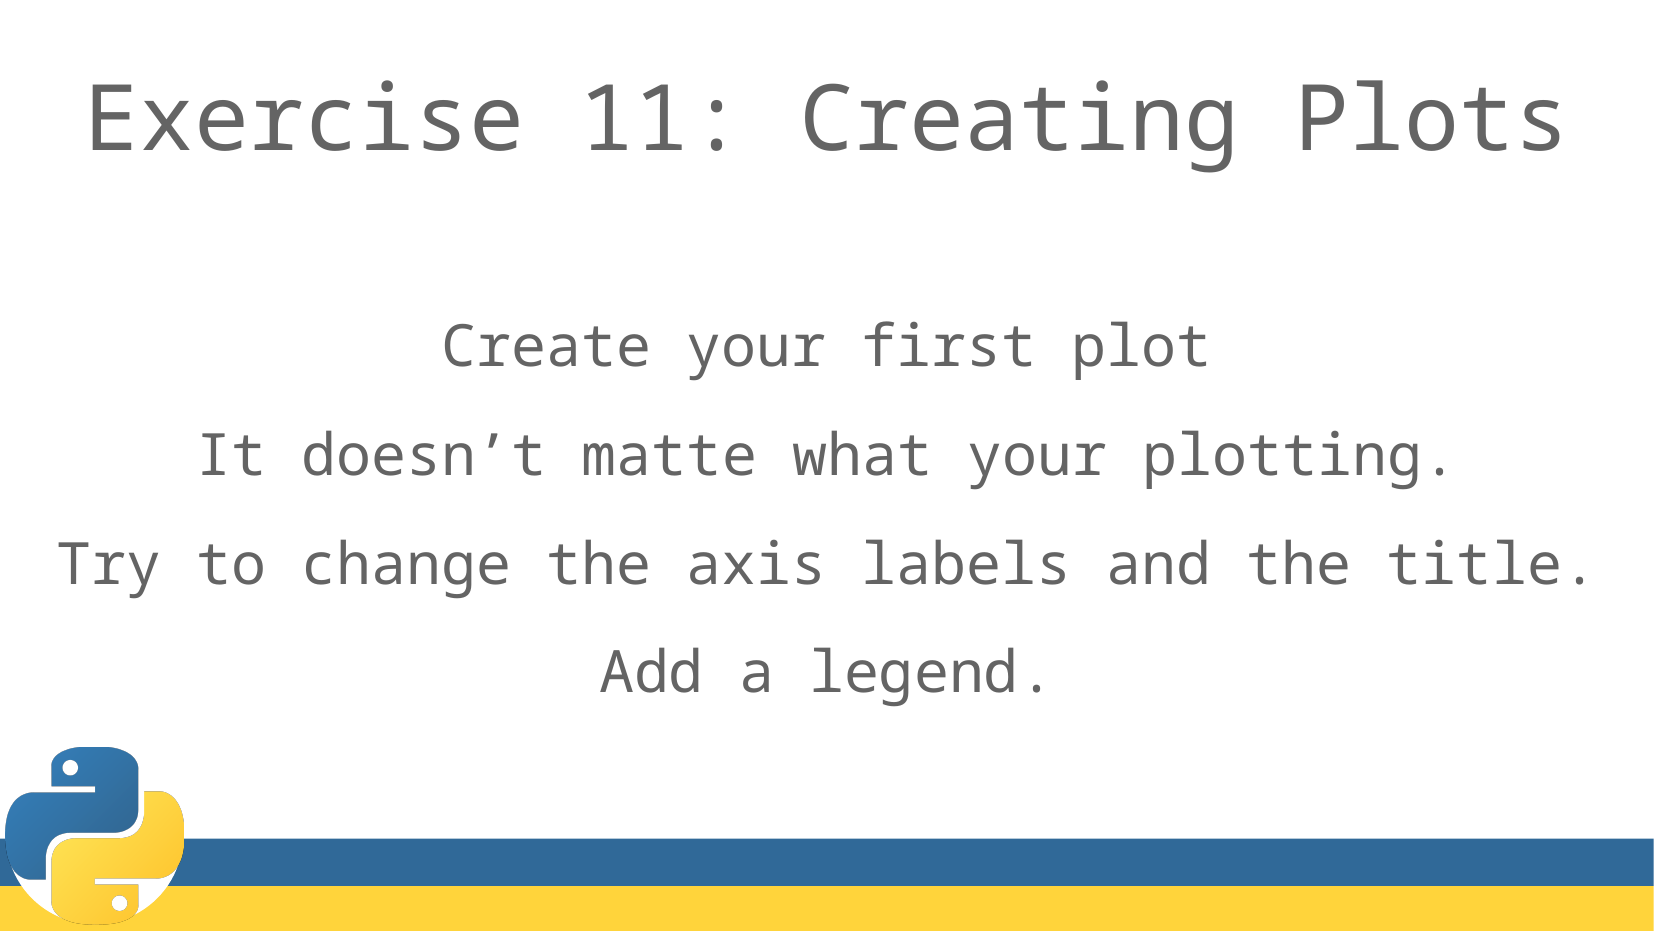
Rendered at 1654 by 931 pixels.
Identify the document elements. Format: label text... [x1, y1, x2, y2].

text_box Create your first plot It doesn’t matte what your plotting. Try to change the axis labels and the title. Add a legend. [41, 296, 1612, 634]
picture [5, 747, 184, 925]
title Exercise 11: Creating Plots [82, 37, 1571, 193]
